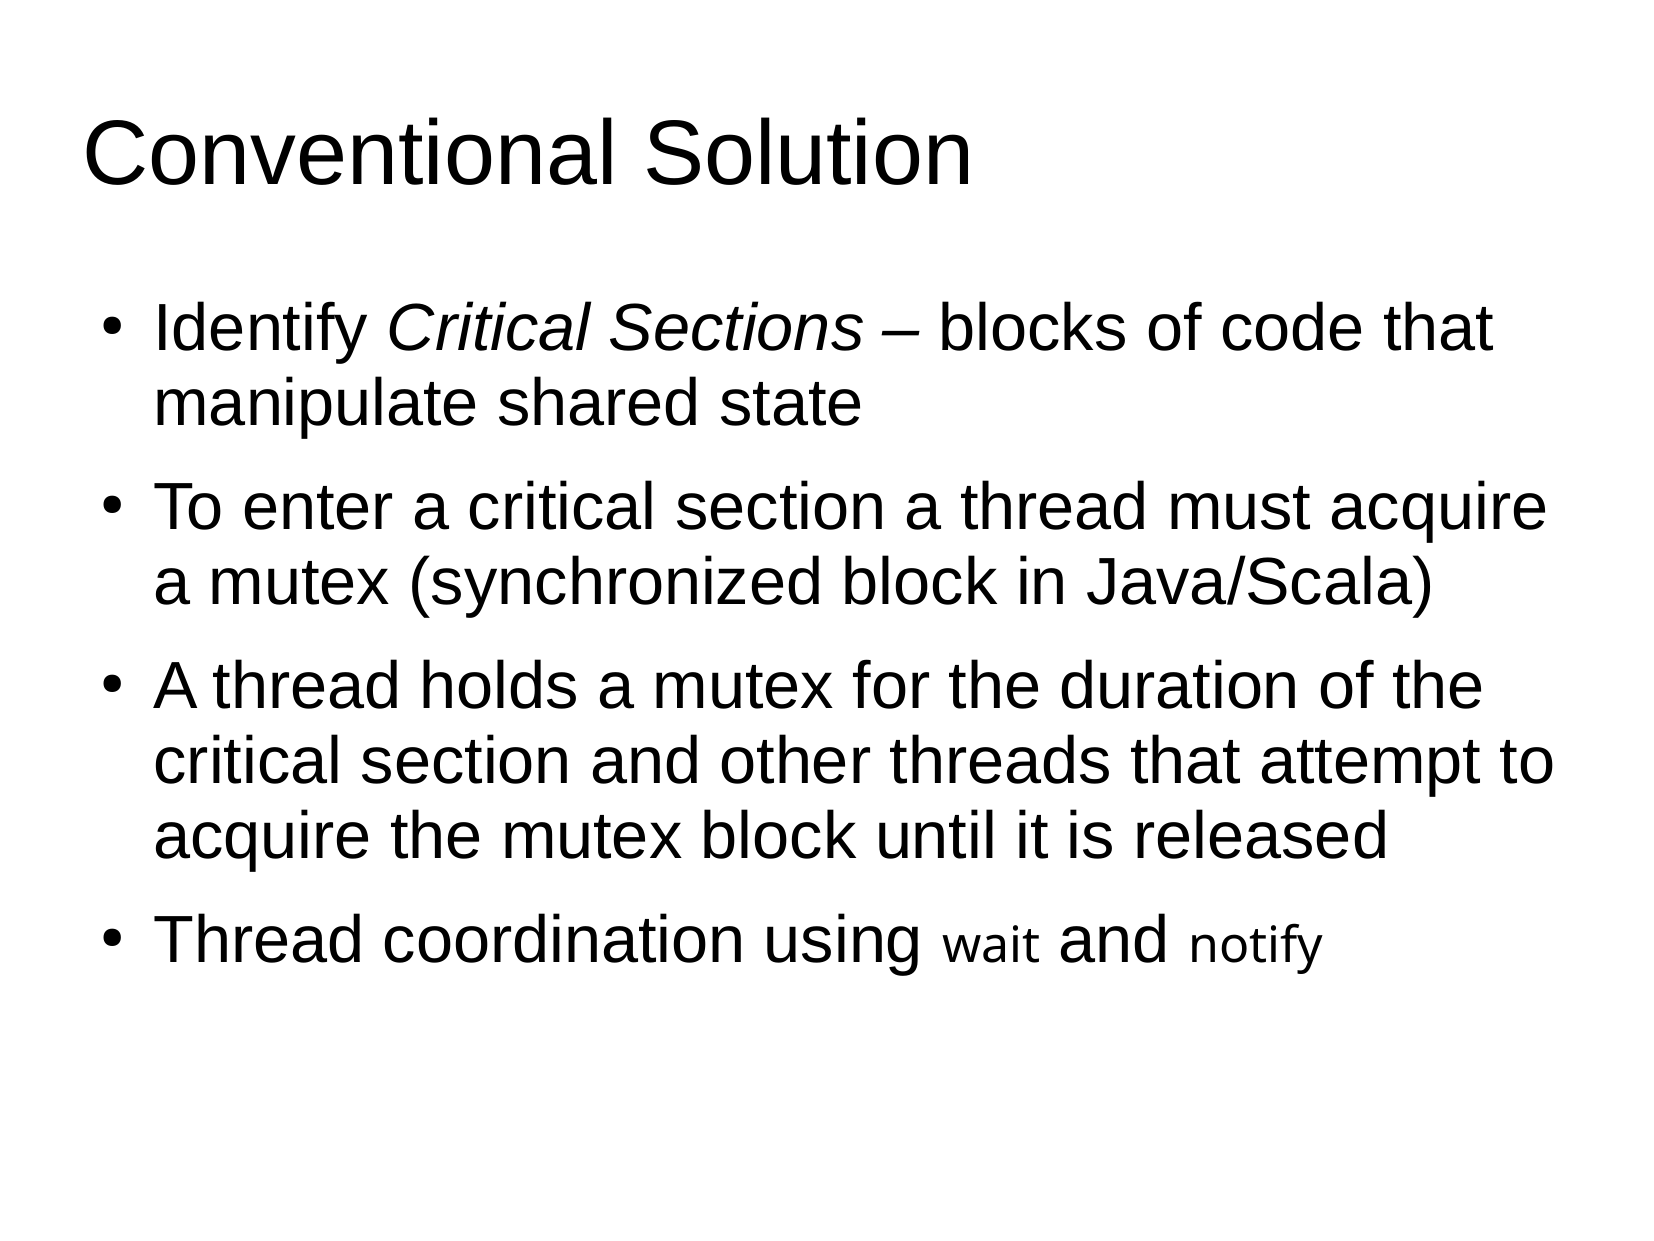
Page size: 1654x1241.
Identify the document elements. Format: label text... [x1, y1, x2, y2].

title Conventional Solution [82, 49, 1571, 257]
list Identify Critical Sections – blocks of code that manipulate shared state To enter a critical section a thread must acquire a mutex (synchronized block in Java/Scala) A thread holds a mutex for the duration of the critical section and other threads that attempt to acquire the mutex block until it is released Thread coordination using wait and notify [82, 290, 1571, 1010]
